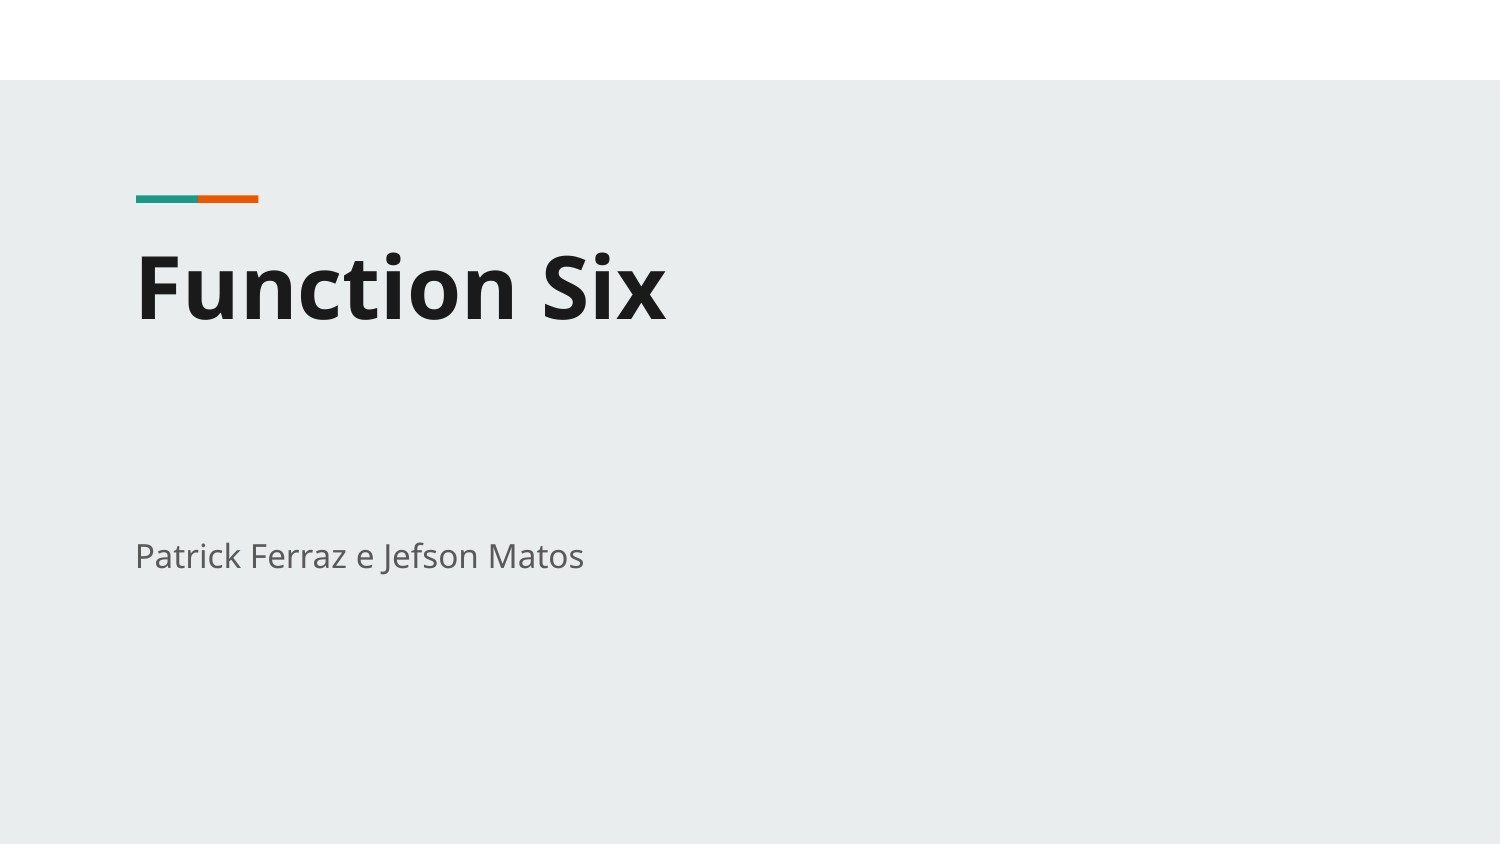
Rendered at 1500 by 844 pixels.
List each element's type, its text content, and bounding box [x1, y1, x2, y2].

subtitle Patrick Ferraz e Jefson Matos [119, 520, 1381, 610]
title Function Six [119, 216, 1381, 490]
